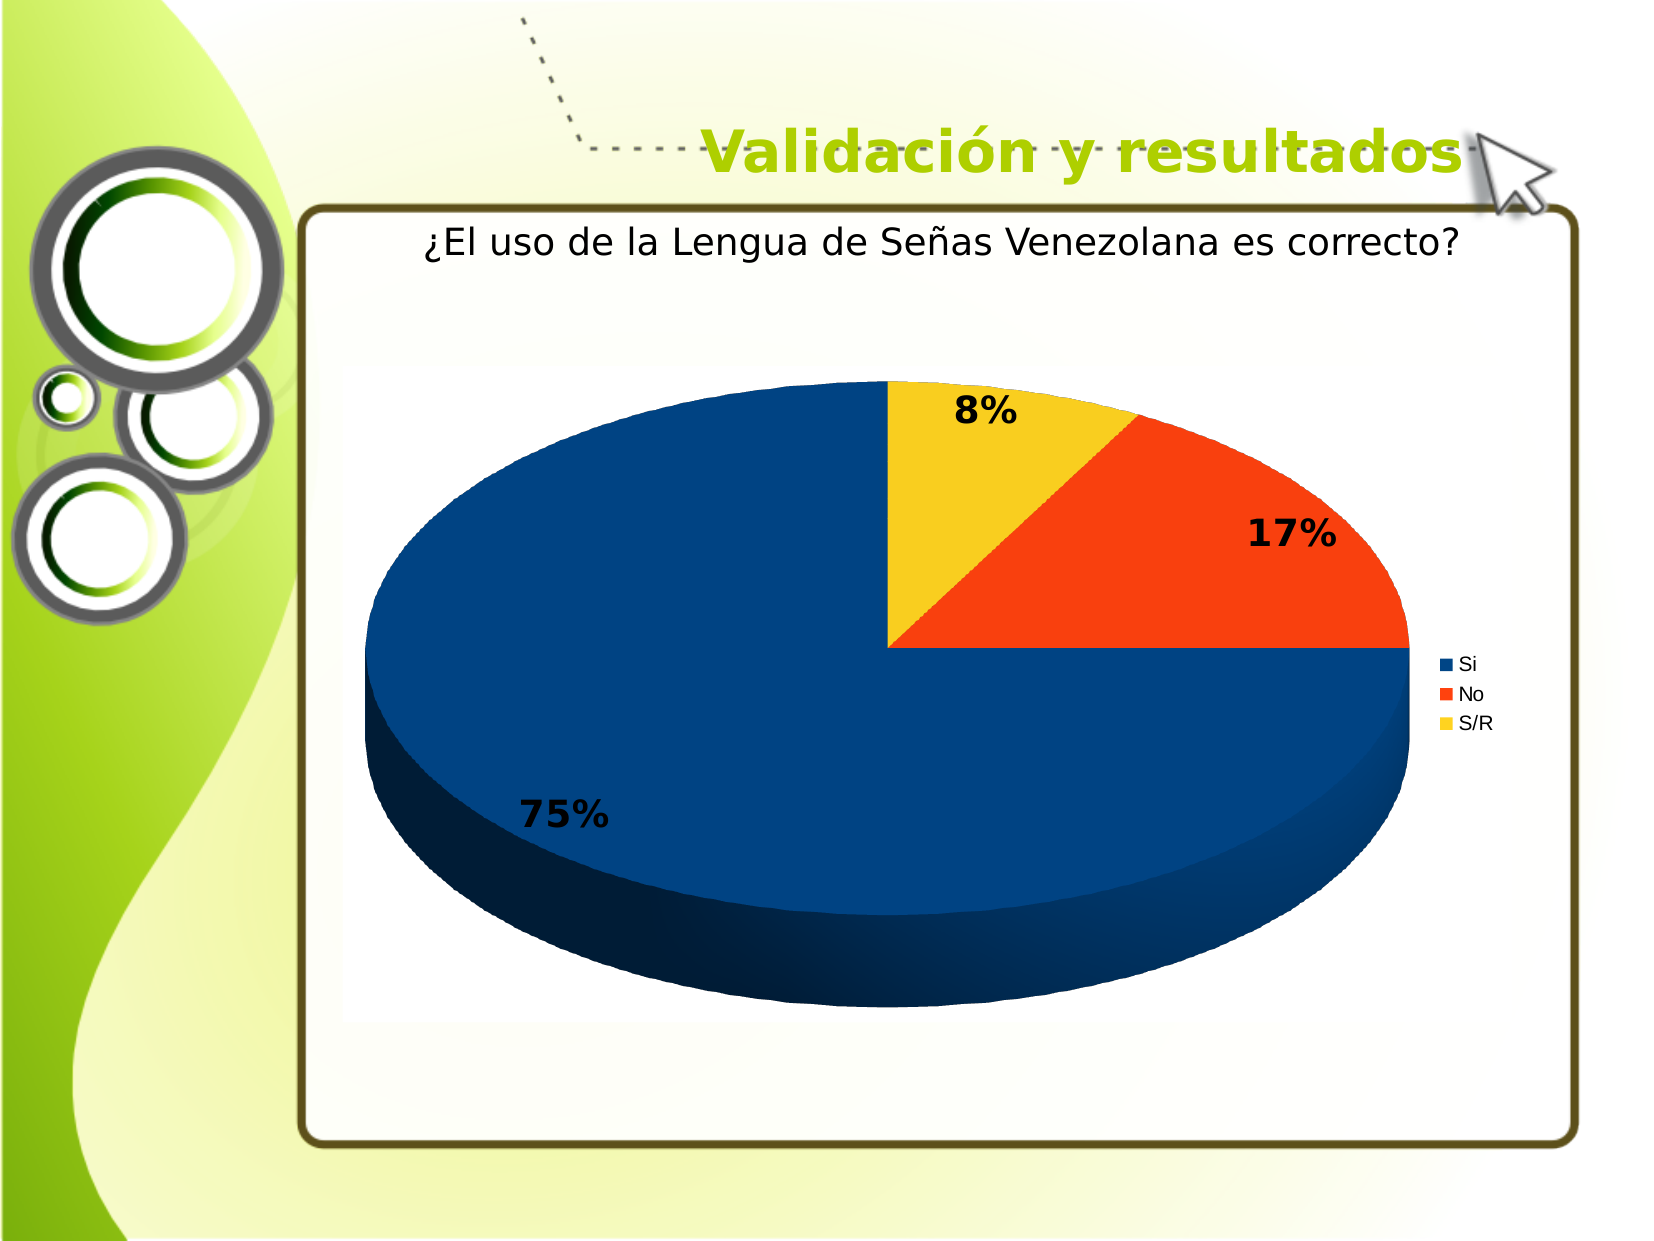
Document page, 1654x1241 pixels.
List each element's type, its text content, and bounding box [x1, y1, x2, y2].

picture [0, 0, 1654, 1241]
text_box ¿El uso de la Lengua de Señas Venezolana es correcto? [312, 213, 1571, 272]
text_box Validación y resultados [578, 76, 1501, 160]
chart [342, 366, 1513, 1023]
